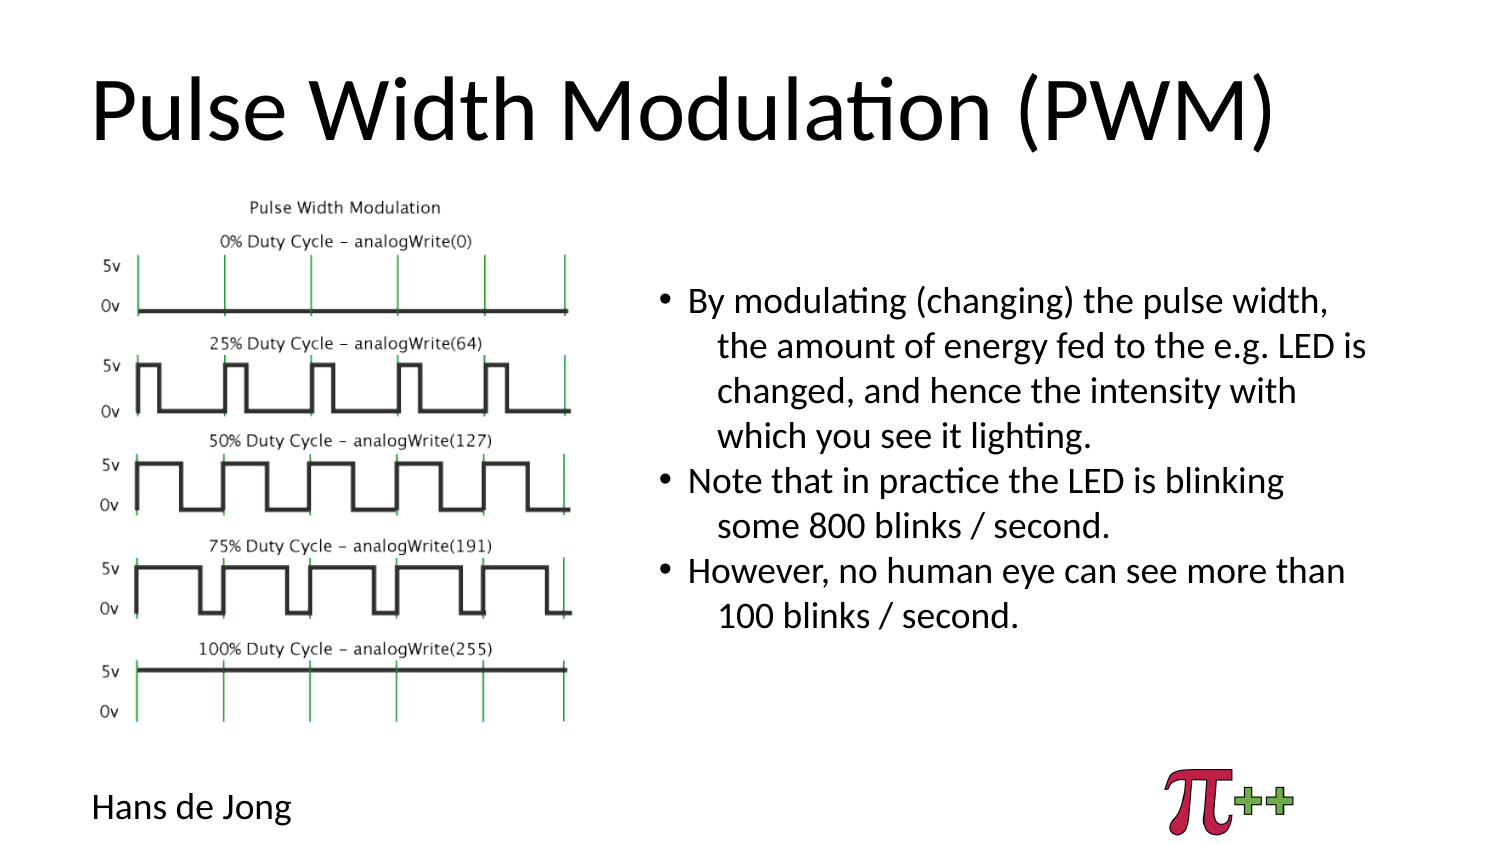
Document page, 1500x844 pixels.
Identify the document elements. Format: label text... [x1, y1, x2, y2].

text_box By modulating (changing) the pulse width, the amount of energy fed to the e.g. LED is changed, and hence the intensity with which you see it lighting. Note that in practice the LED is blinking some 800 blinks / second. However, no human eye can see more than 100 blinks / second. [643, 268, 1388, 647]
title Pulse Width Modulation (PWM) [75, 33, 1426, 175]
picture [100, 197, 586, 729]
